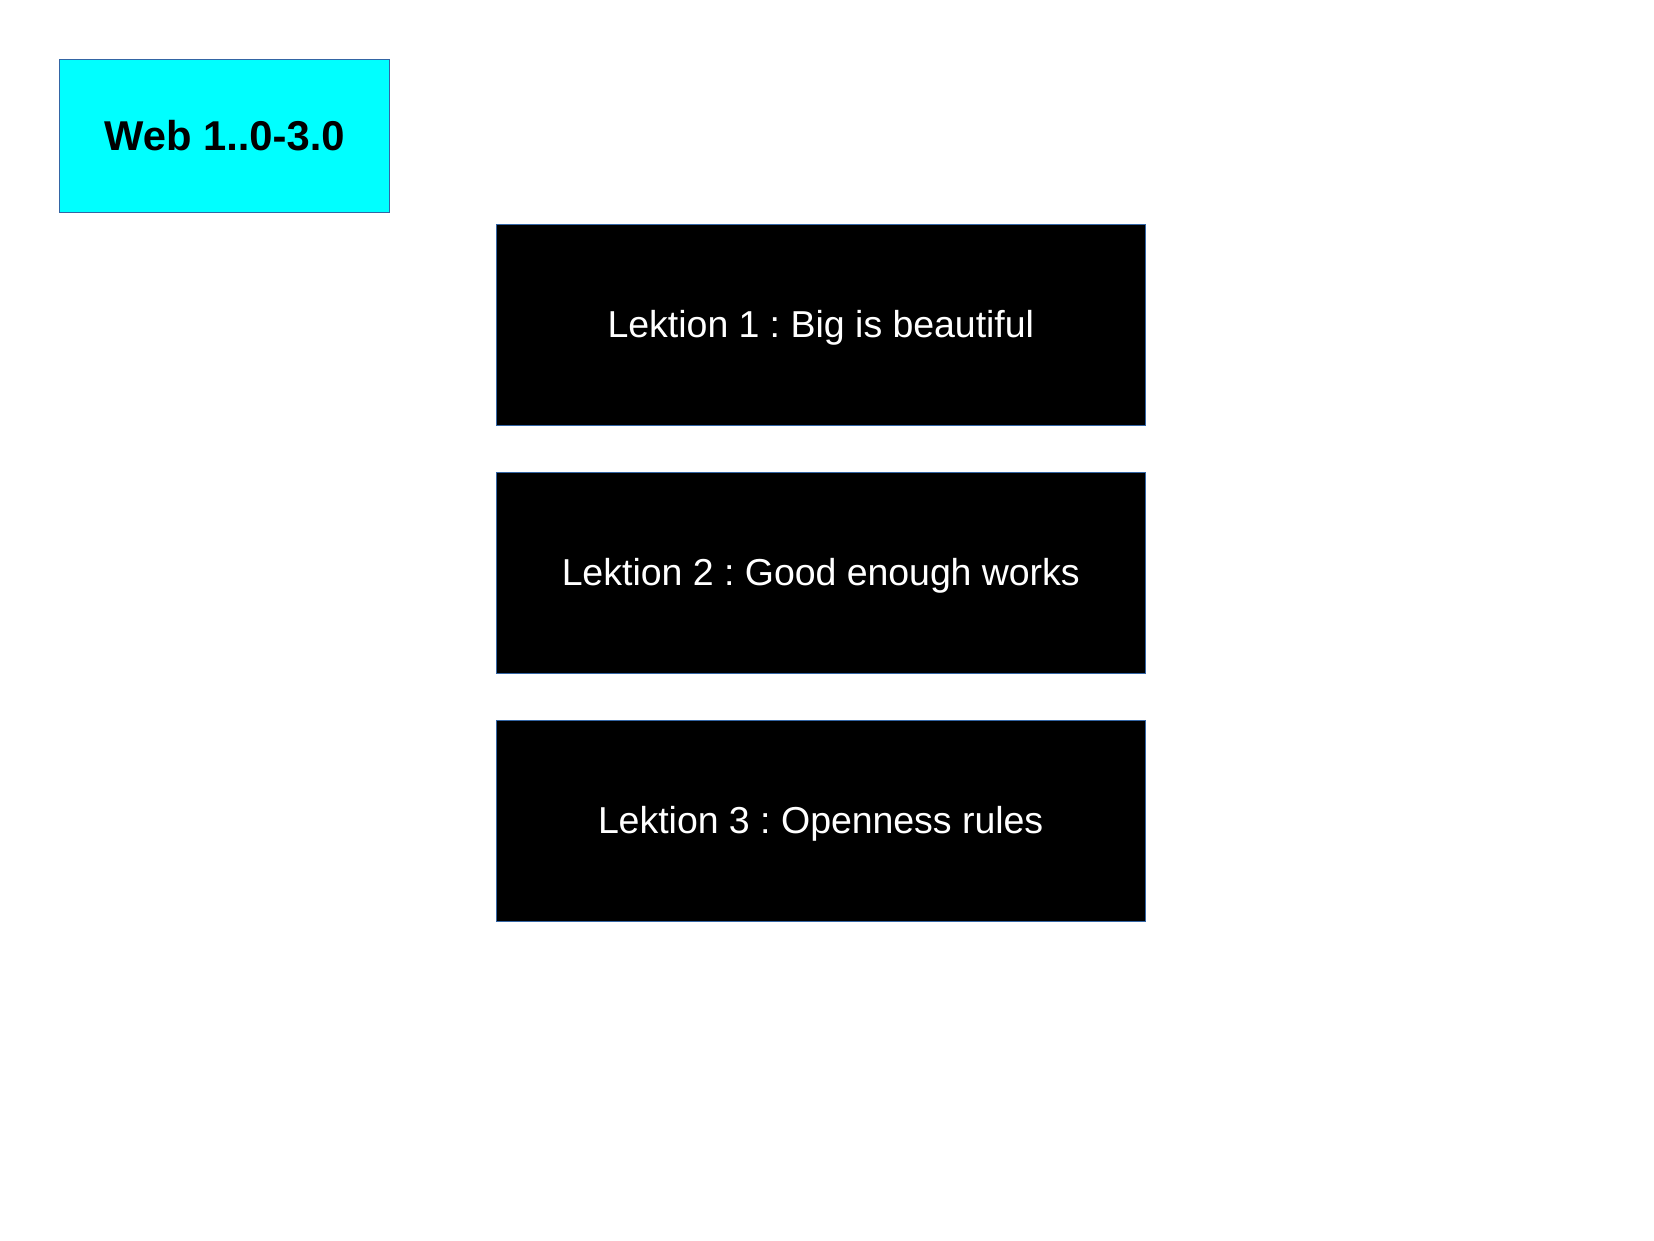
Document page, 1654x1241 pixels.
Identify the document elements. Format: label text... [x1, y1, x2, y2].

text_box Lektion 2 : Good enough works [496, 472, 1146, 674]
text_box Lektion 1 : Big is beautiful [496, 224, 1146, 426]
text_box Web 1..0-3.0 [59, 59, 390, 213]
text_box Lektion 3 : Openness rules [496, 720, 1146, 922]
